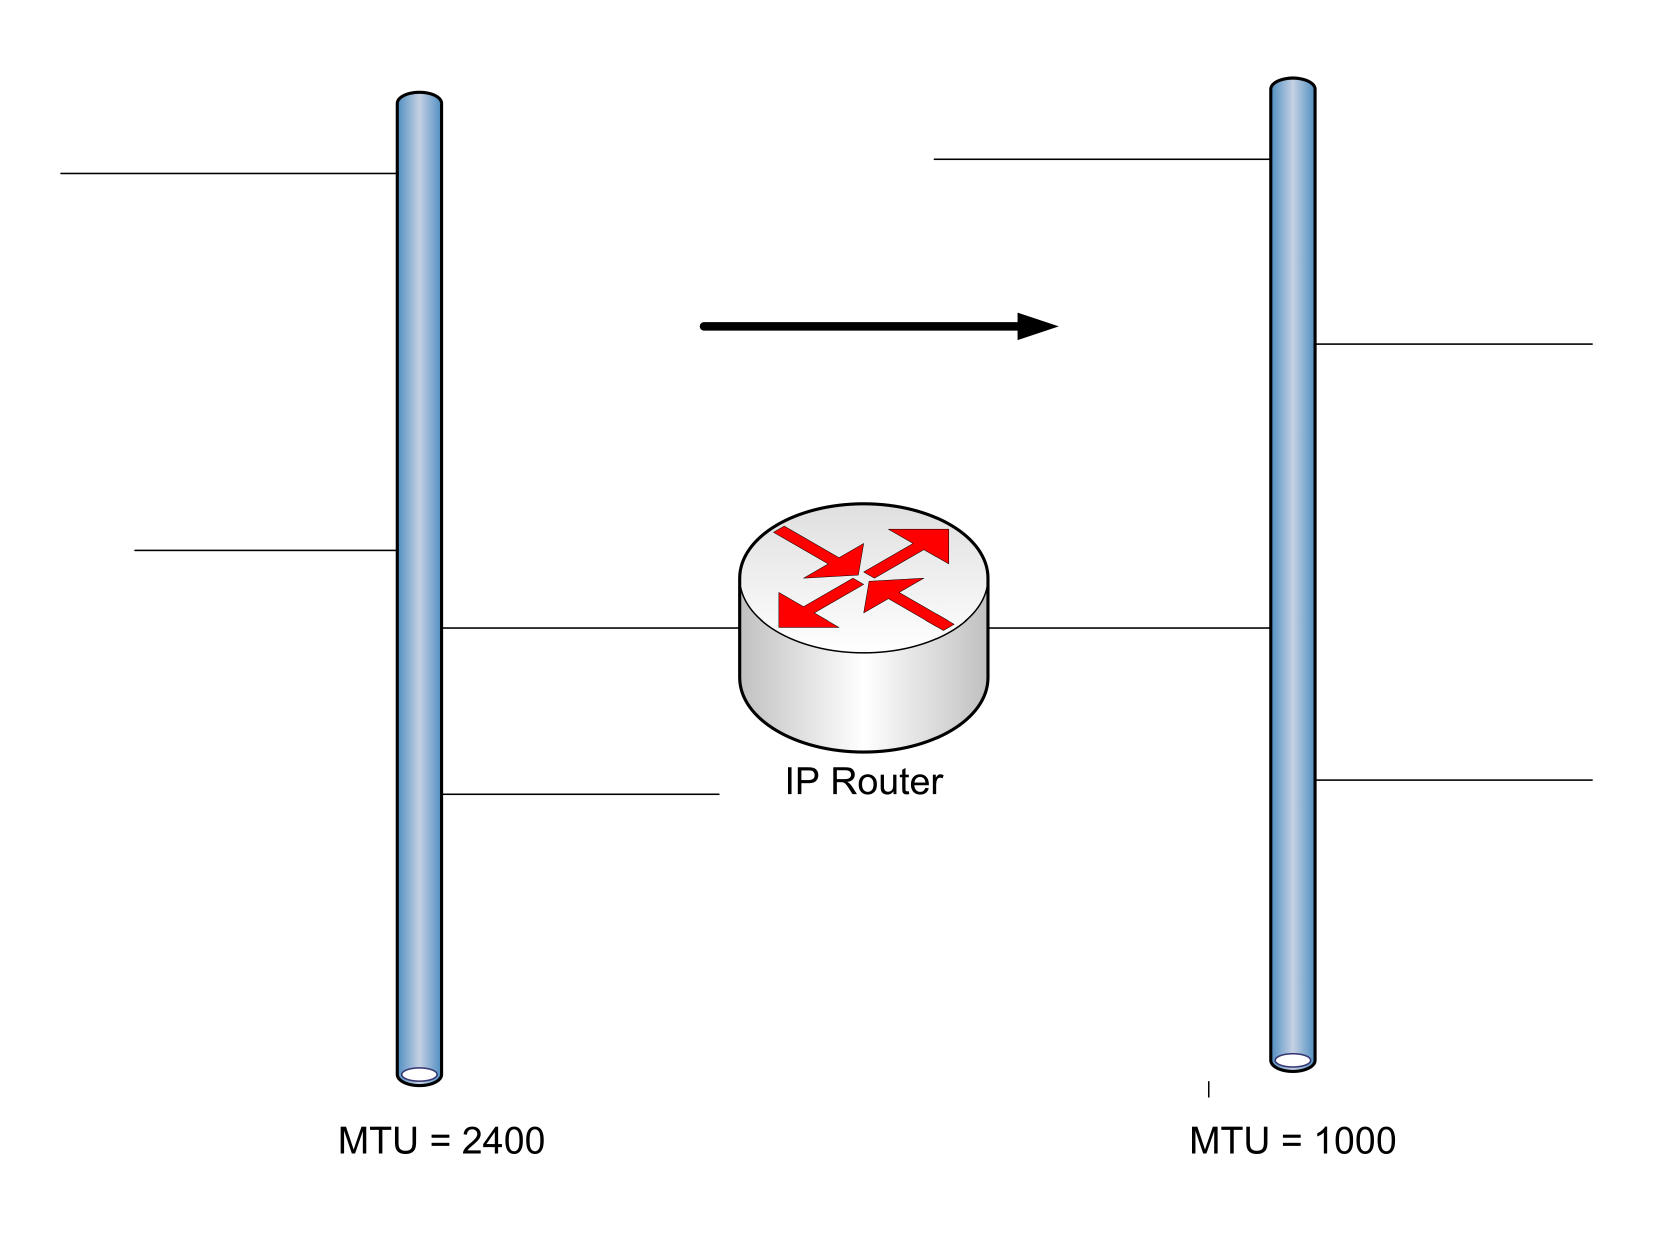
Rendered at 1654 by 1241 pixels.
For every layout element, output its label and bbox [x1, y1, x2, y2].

picture [60, 76, 1593, 1165]
